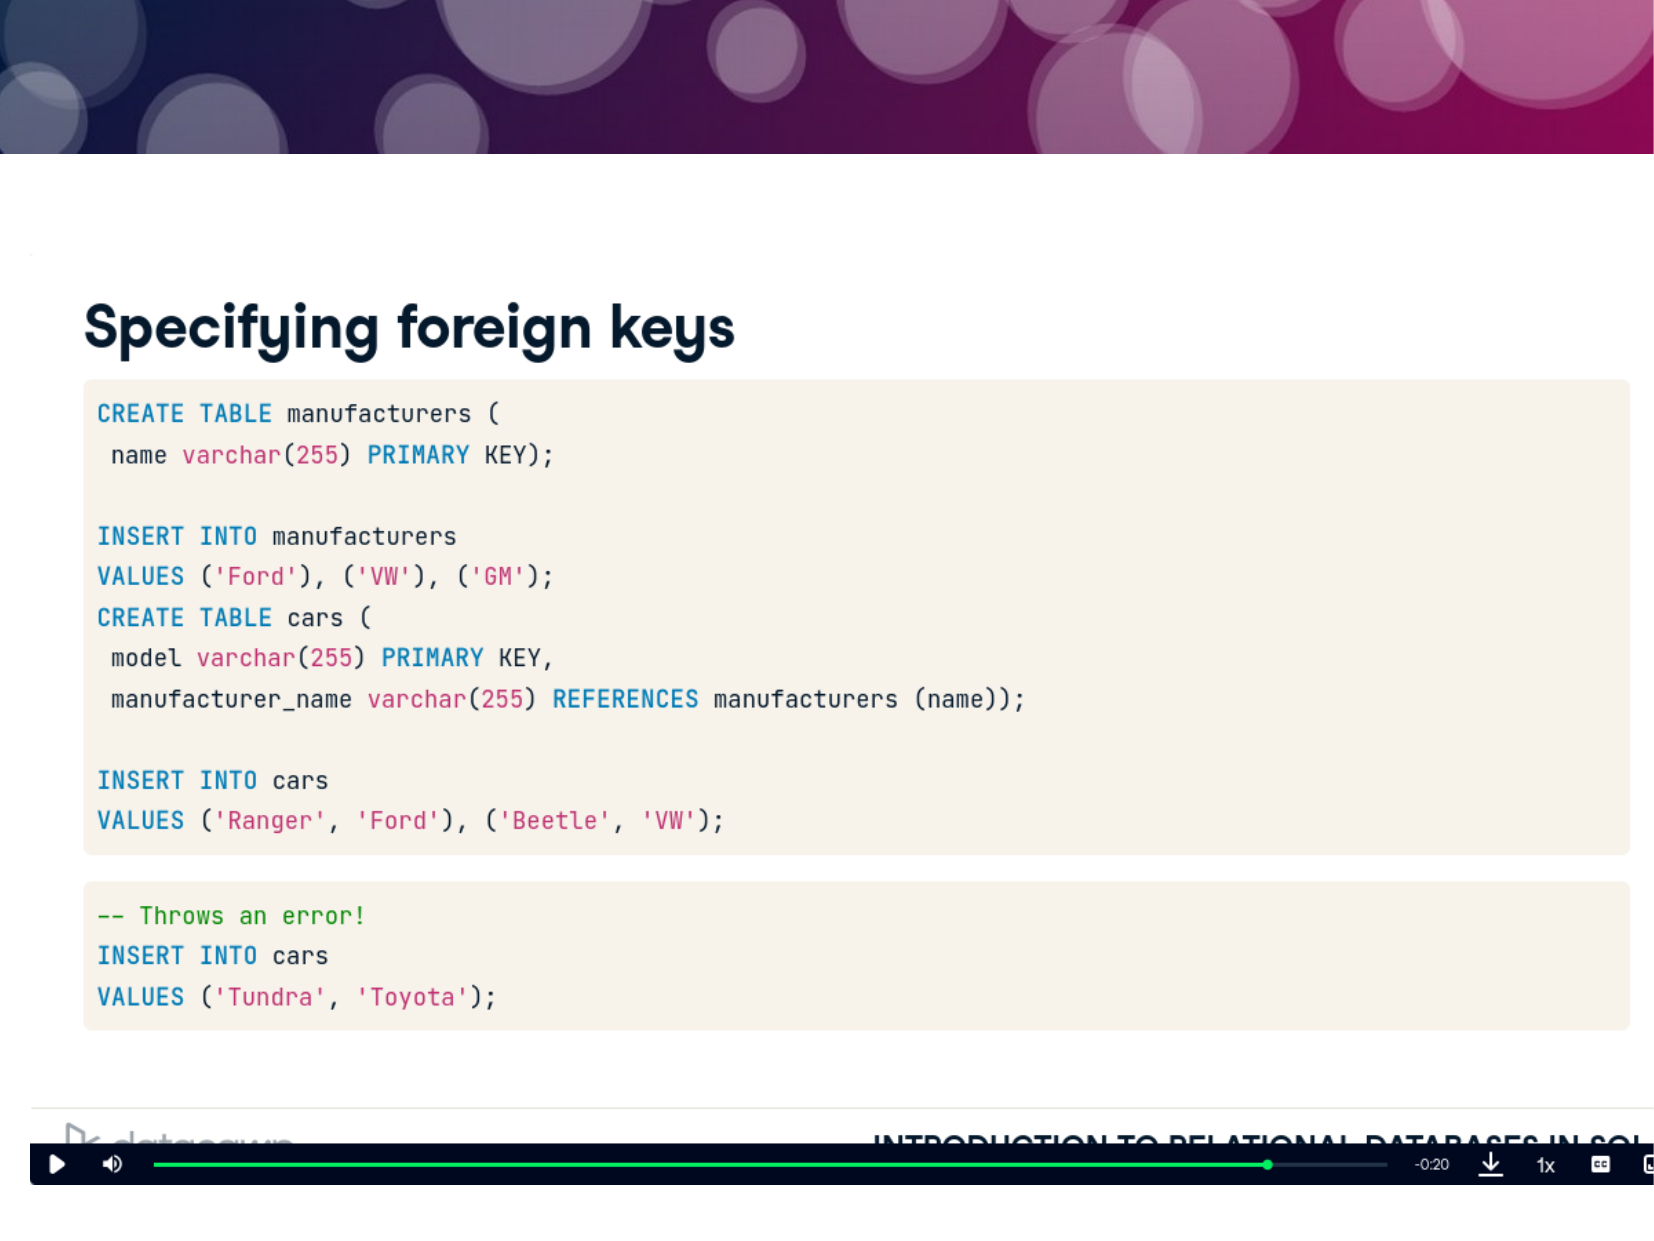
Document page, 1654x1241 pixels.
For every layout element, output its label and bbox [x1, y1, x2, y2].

picture [30, 255, 1654, 1186]
